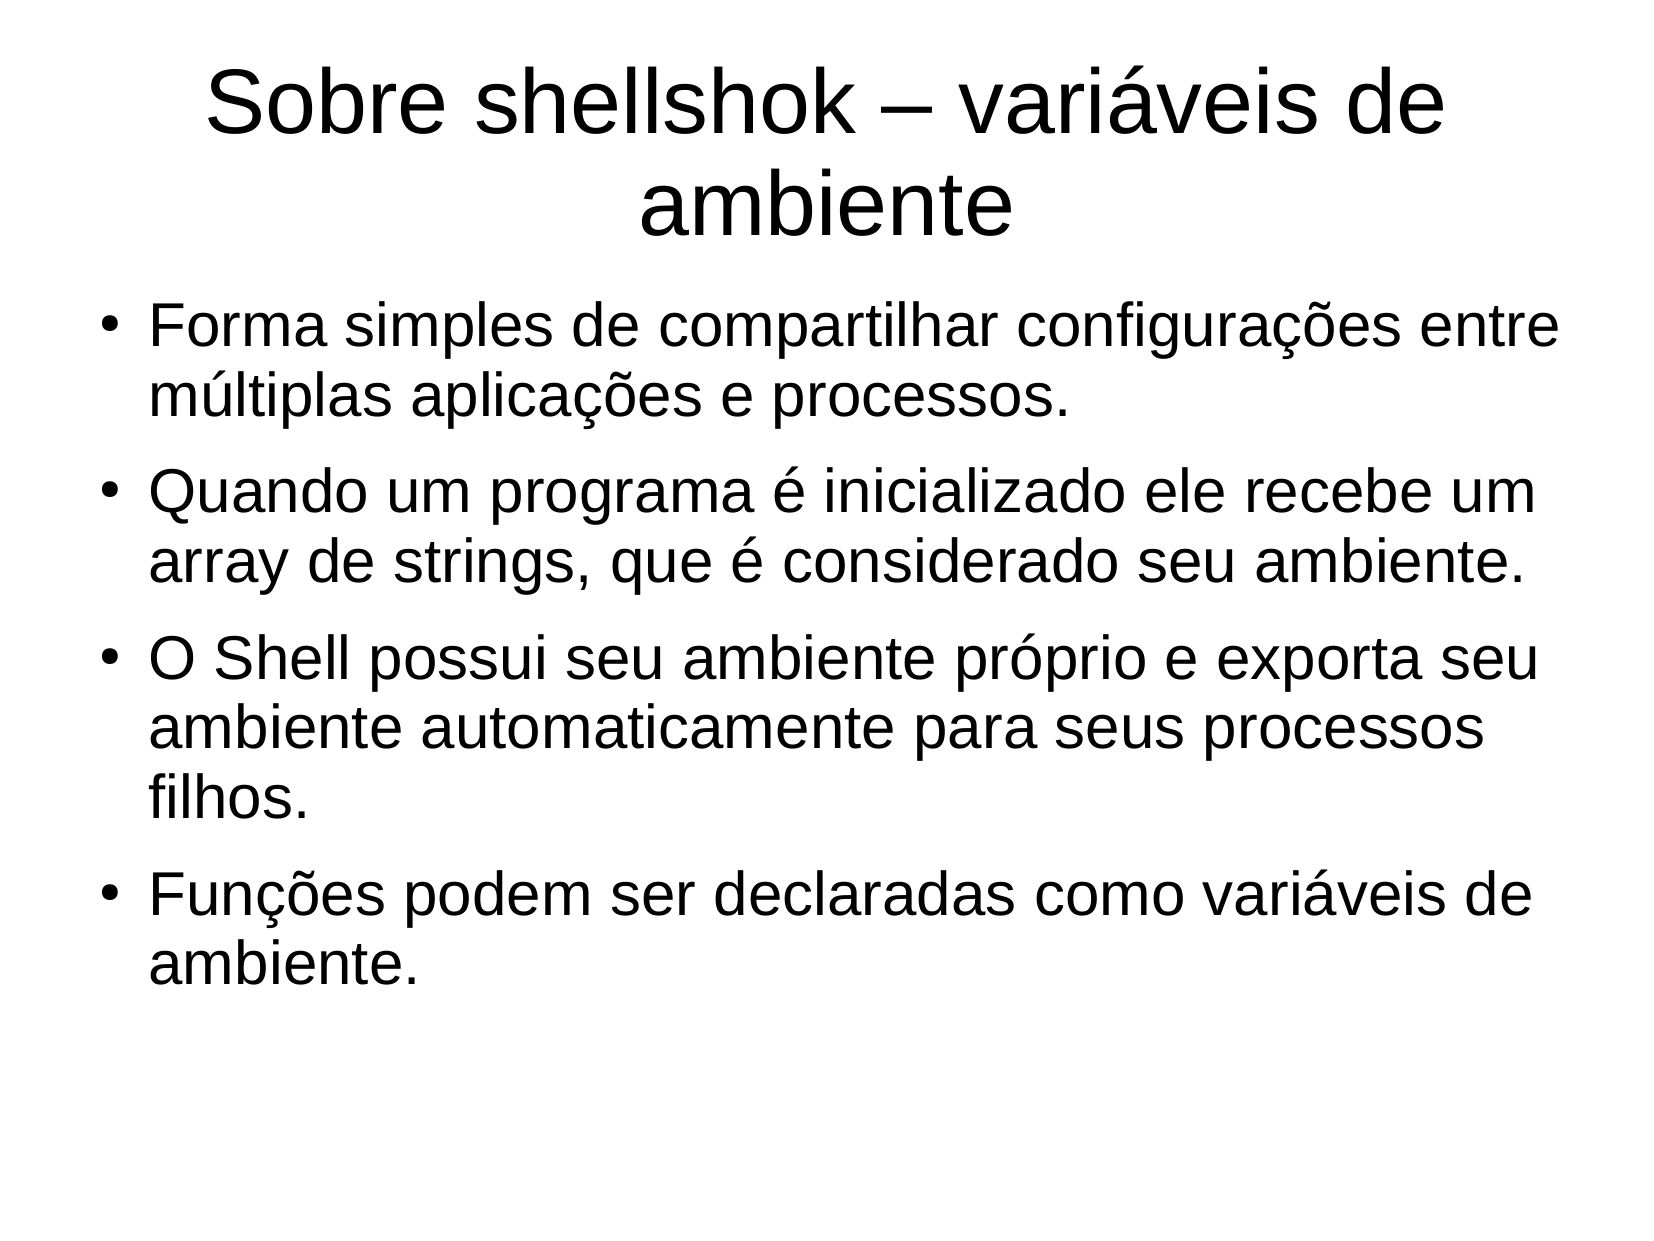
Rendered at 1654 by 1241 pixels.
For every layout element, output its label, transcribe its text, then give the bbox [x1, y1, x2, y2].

list Forma simples de compartilhar configurações entre múltiplas aplicações e processos. Quando um programa é inicializado ele recebe um array de strings, que é considerado seu ambiente. O Shell possui seu ambiente próprio e exporta seu ambiente automaticamente para seus processos filhos. Funções podem ser declaradas como variáveis de ambiente. [82, 290, 1571, 1010]
title Sobre shellshok – variáveis de ambiente [82, 49, 1571, 257]
